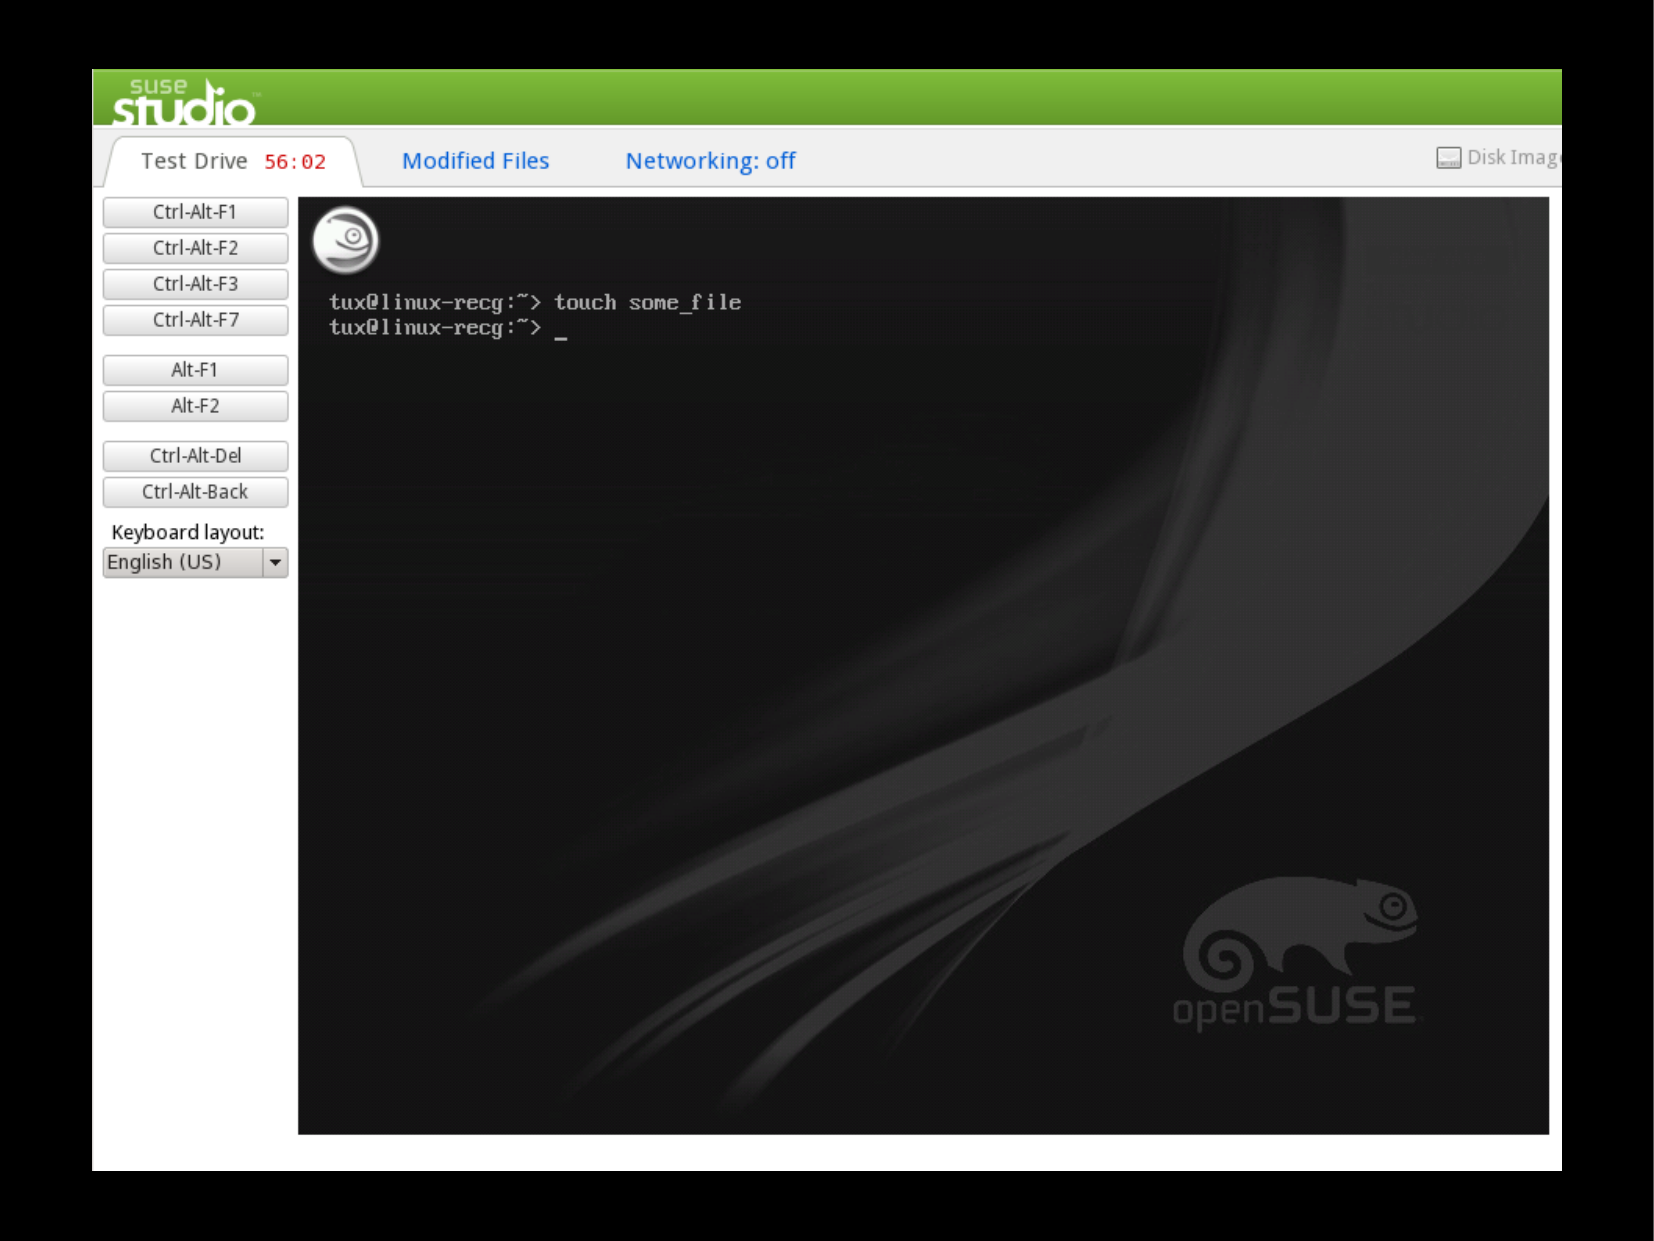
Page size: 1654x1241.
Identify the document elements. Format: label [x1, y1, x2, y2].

picture [92, 69, 1562, 1171]
